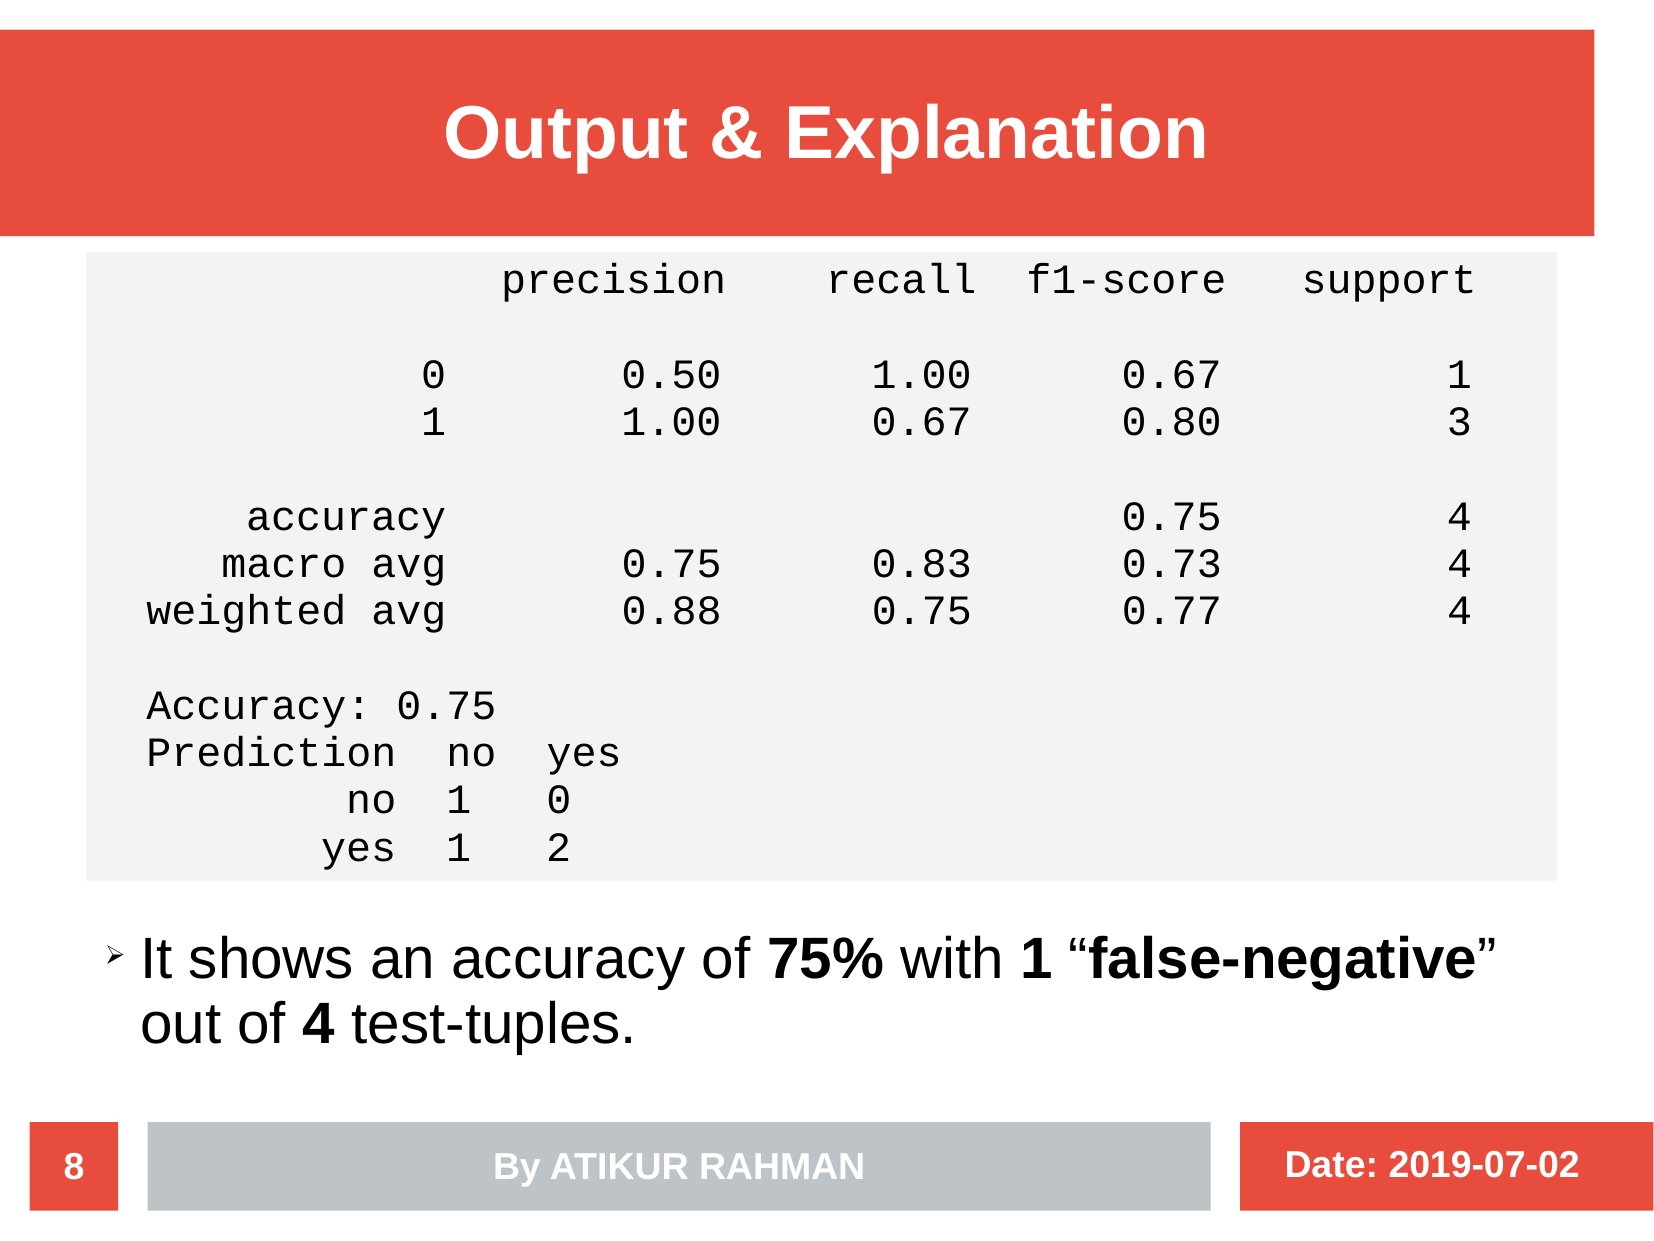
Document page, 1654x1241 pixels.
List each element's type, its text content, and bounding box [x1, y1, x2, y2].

text_box precision recall f1-score support 0 0.50 1.00 0.67 1 1 1.00 0.67 0.80 3 accuracy 0.75 4 macro avg 0.75 0.83 0.73 4 weighted avg 0.88 0.75 0.77 4 Accuracy: 0.75 Prediction no yes no 1 0 yes 1 2 [86, 251, 1557, 881]
title Output & Explanation [266, 59, 1388, 207]
text_box It shows an accuracy of 75% with 1 “false-negative” out of 4 test-tuples. [90, 918, 1561, 1064]
